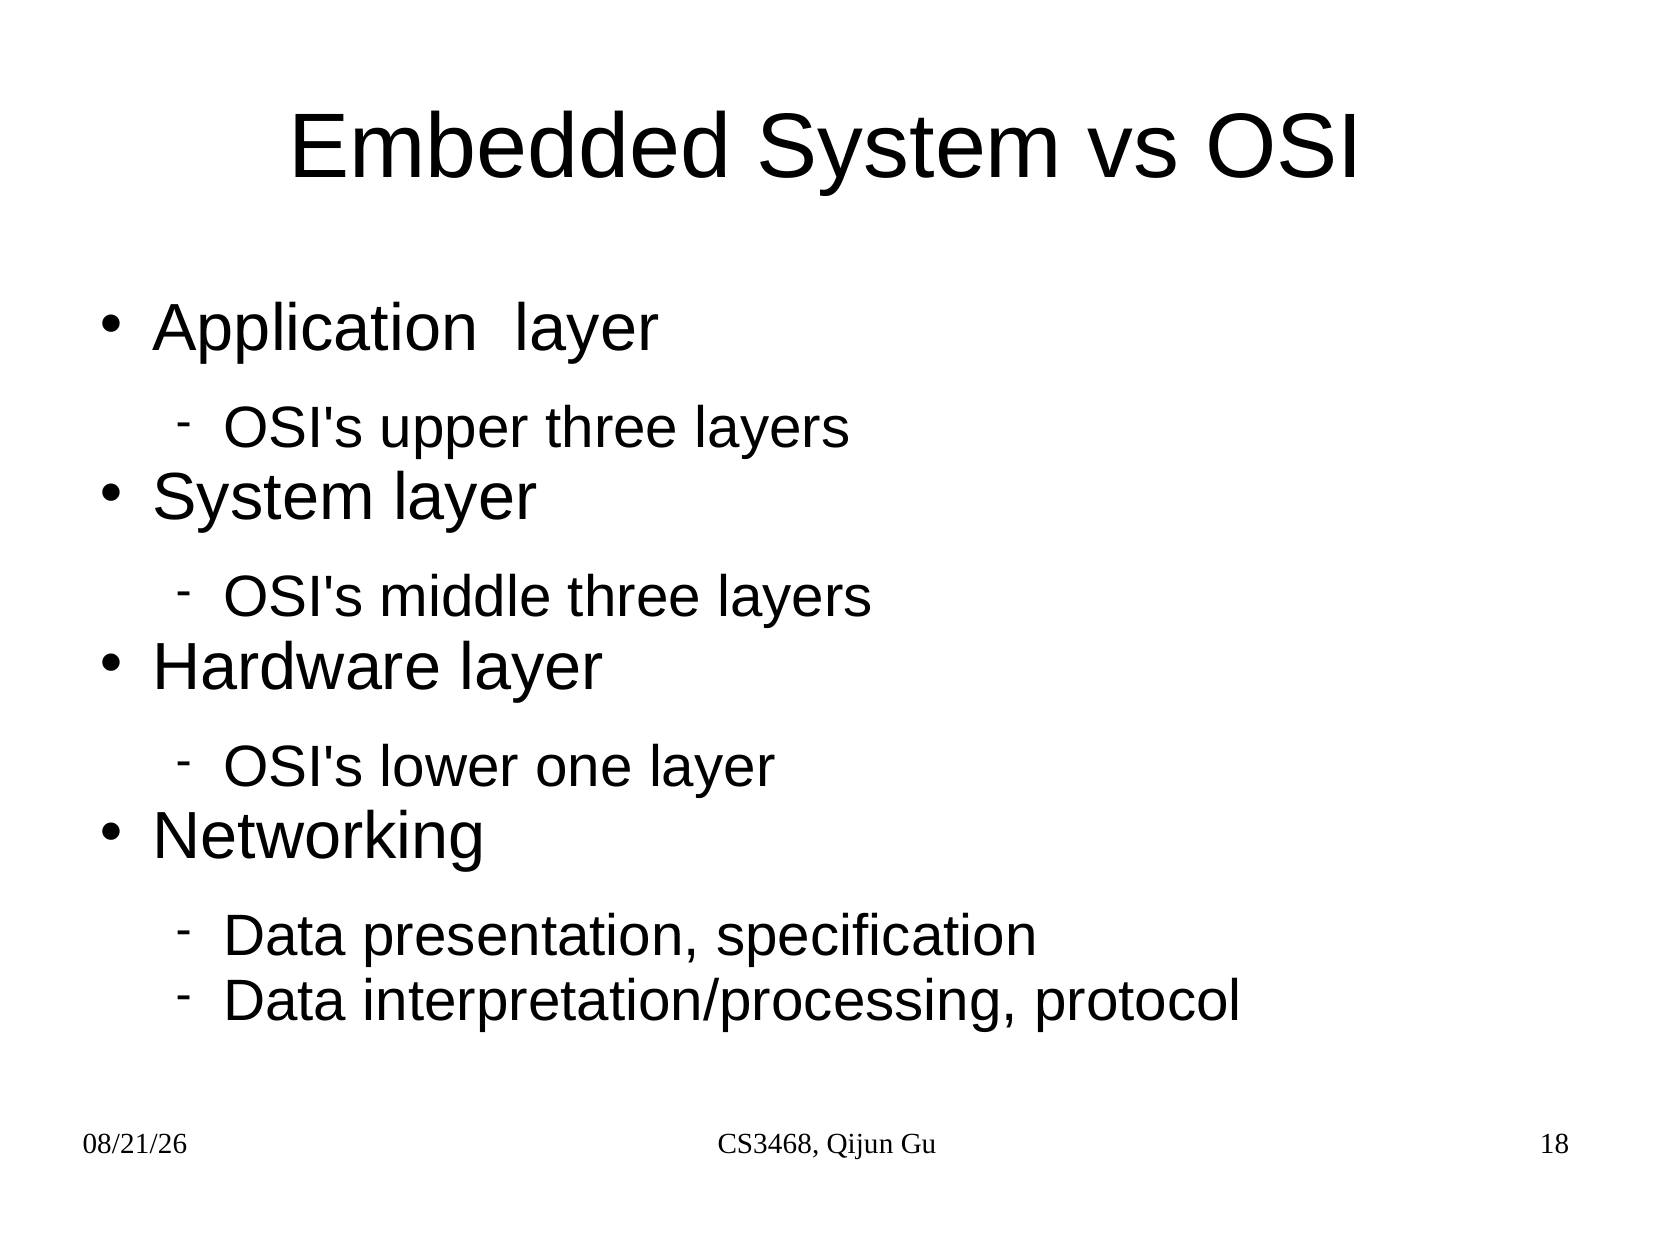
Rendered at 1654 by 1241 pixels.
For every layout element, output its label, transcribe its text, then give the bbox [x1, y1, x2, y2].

list Application layer OSI's upper three layers System layer OSI's middle three layers Hardware layer OSI's lower one layer Networking Data presentation, specification Data interpretation/processing, protocol [82, 290, 1571, 1094]
title Embedded System vs OSI [82, 56, 1571, 249]
